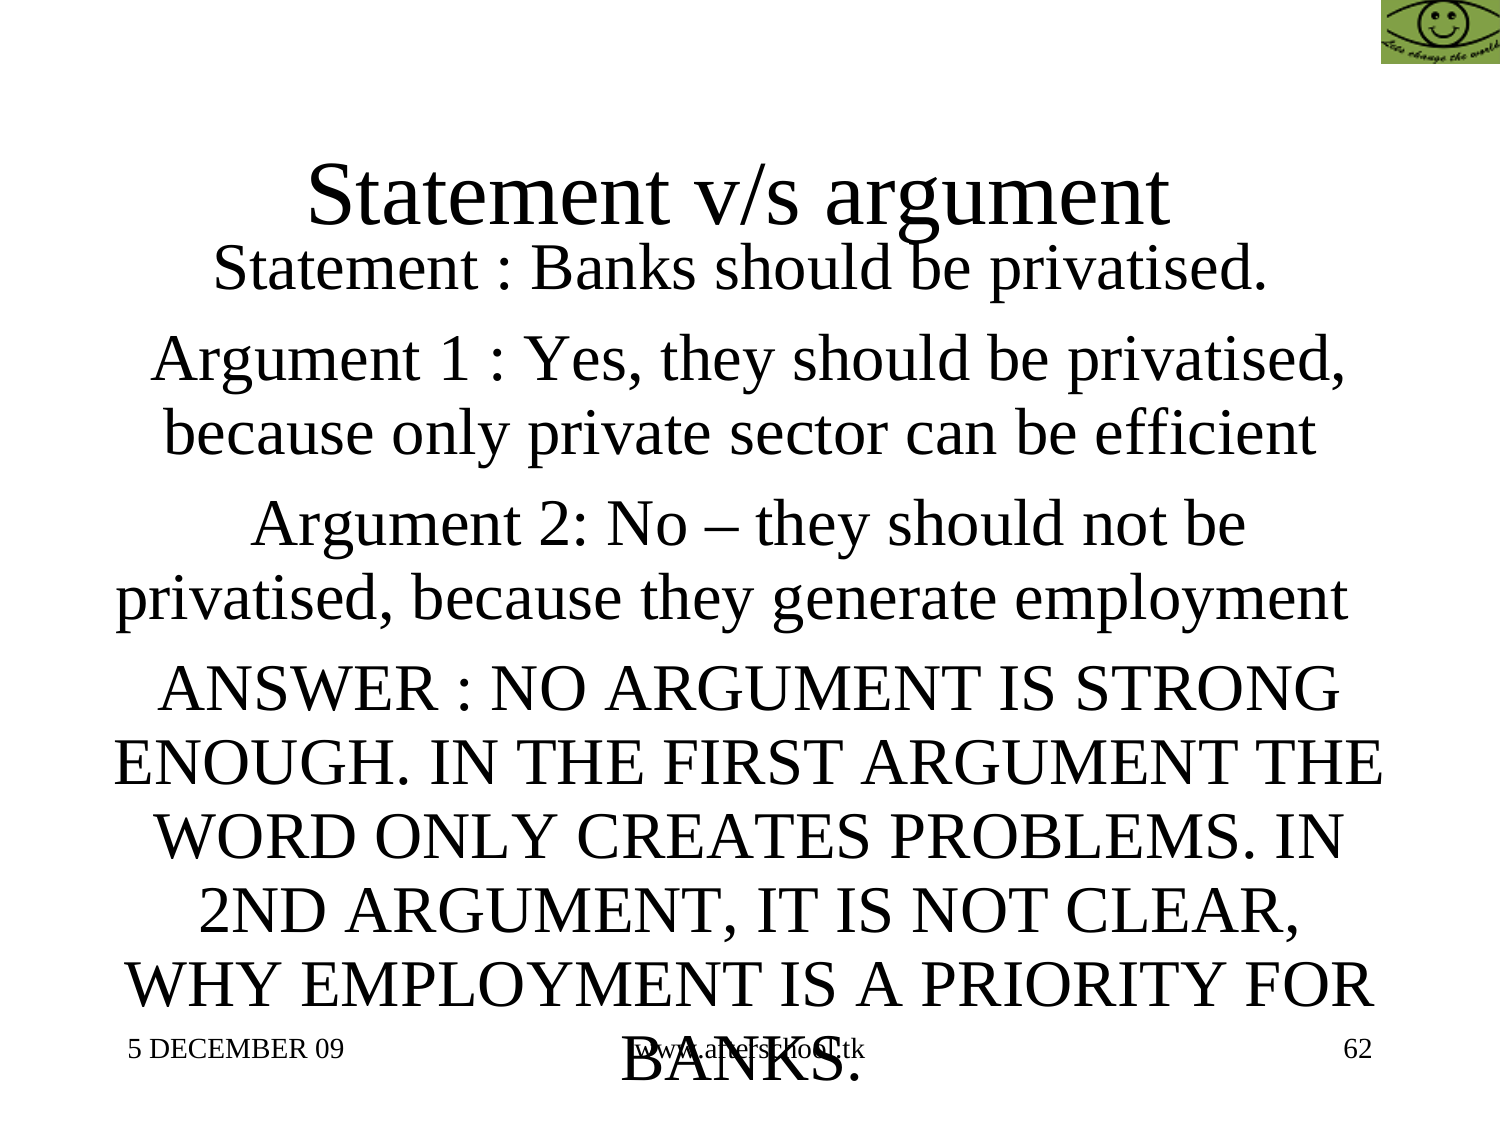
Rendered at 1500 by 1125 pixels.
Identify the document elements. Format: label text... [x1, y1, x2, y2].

picture [1381, 0, 1500, 64]
subtitle Statement : Banks should be privatised. Argument 1 : Yes, they should be privatised, because only private sector can be efficient Argument 2: No – they should not be privatised, because they generate employment ANSWER : NO ARGUMENT IS STRONG ENOUGH. IN THE FIRST ARGUMENT THE WORD ONLY CREATES PROBLEMS. IN 2ND ARGUMENT, IT IS NOT CLEAR, WHY EMPLOYMENT IS A PRIORITY FOR BANKS. [112, 230, 1388, 1095]
title Statement v/s argument [112, 107, 1388, 230]
